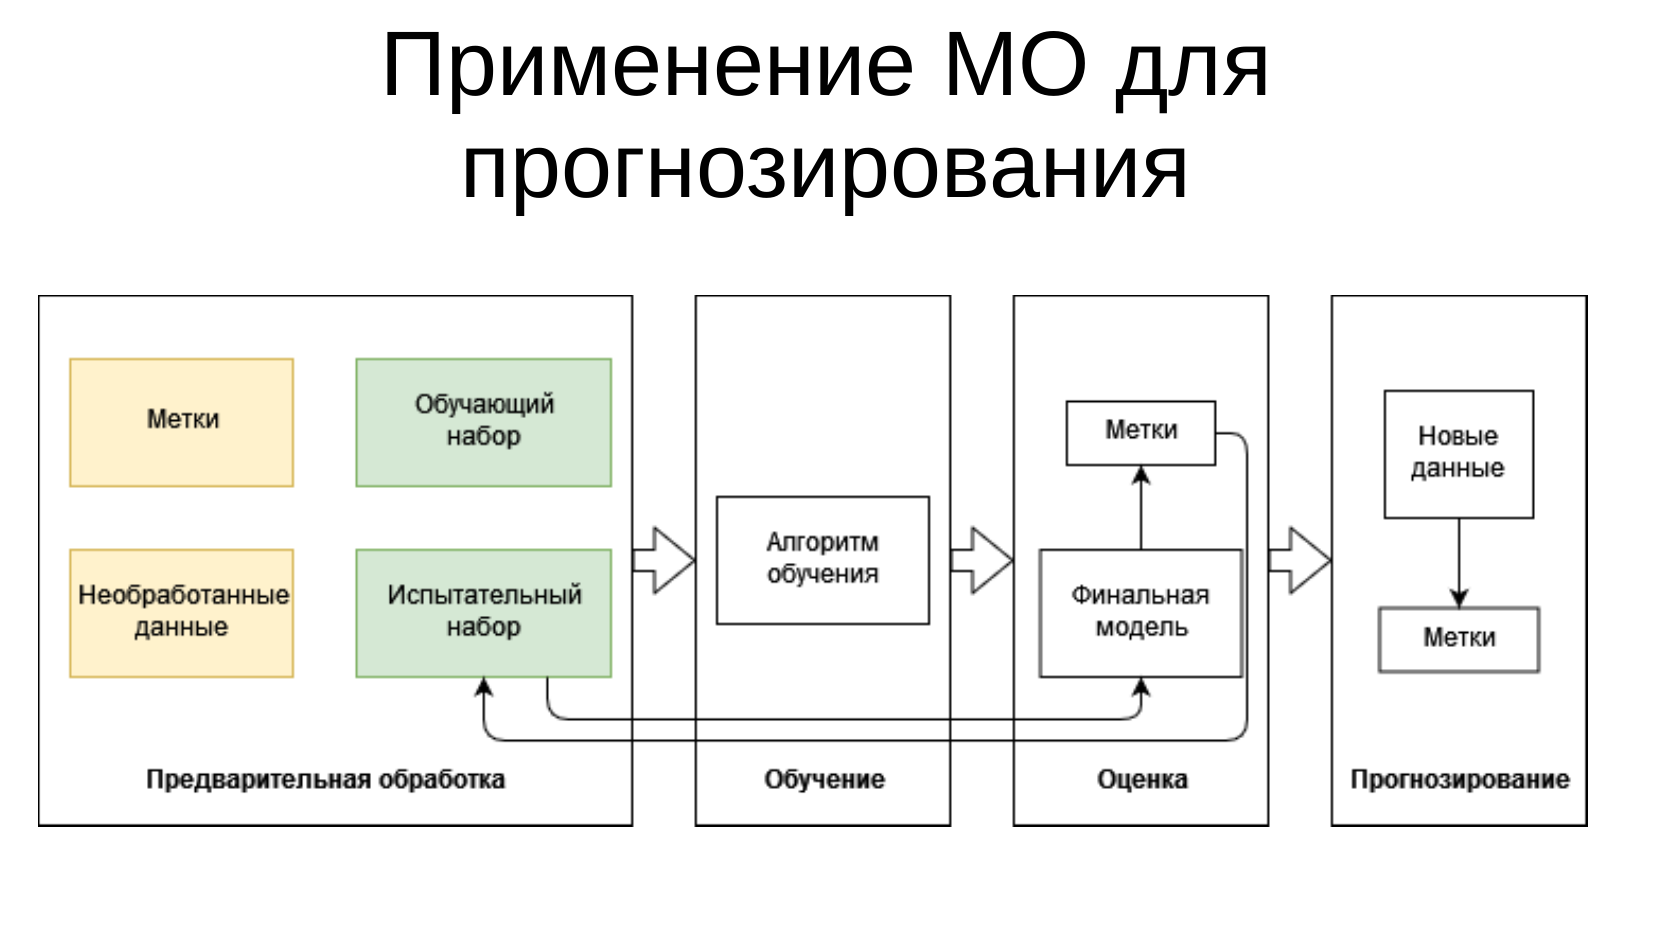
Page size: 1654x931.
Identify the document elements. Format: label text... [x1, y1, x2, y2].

picture [38, 295, 1588, 827]
title Применение МО для прогнозирования [82, 12, 1571, 218]
